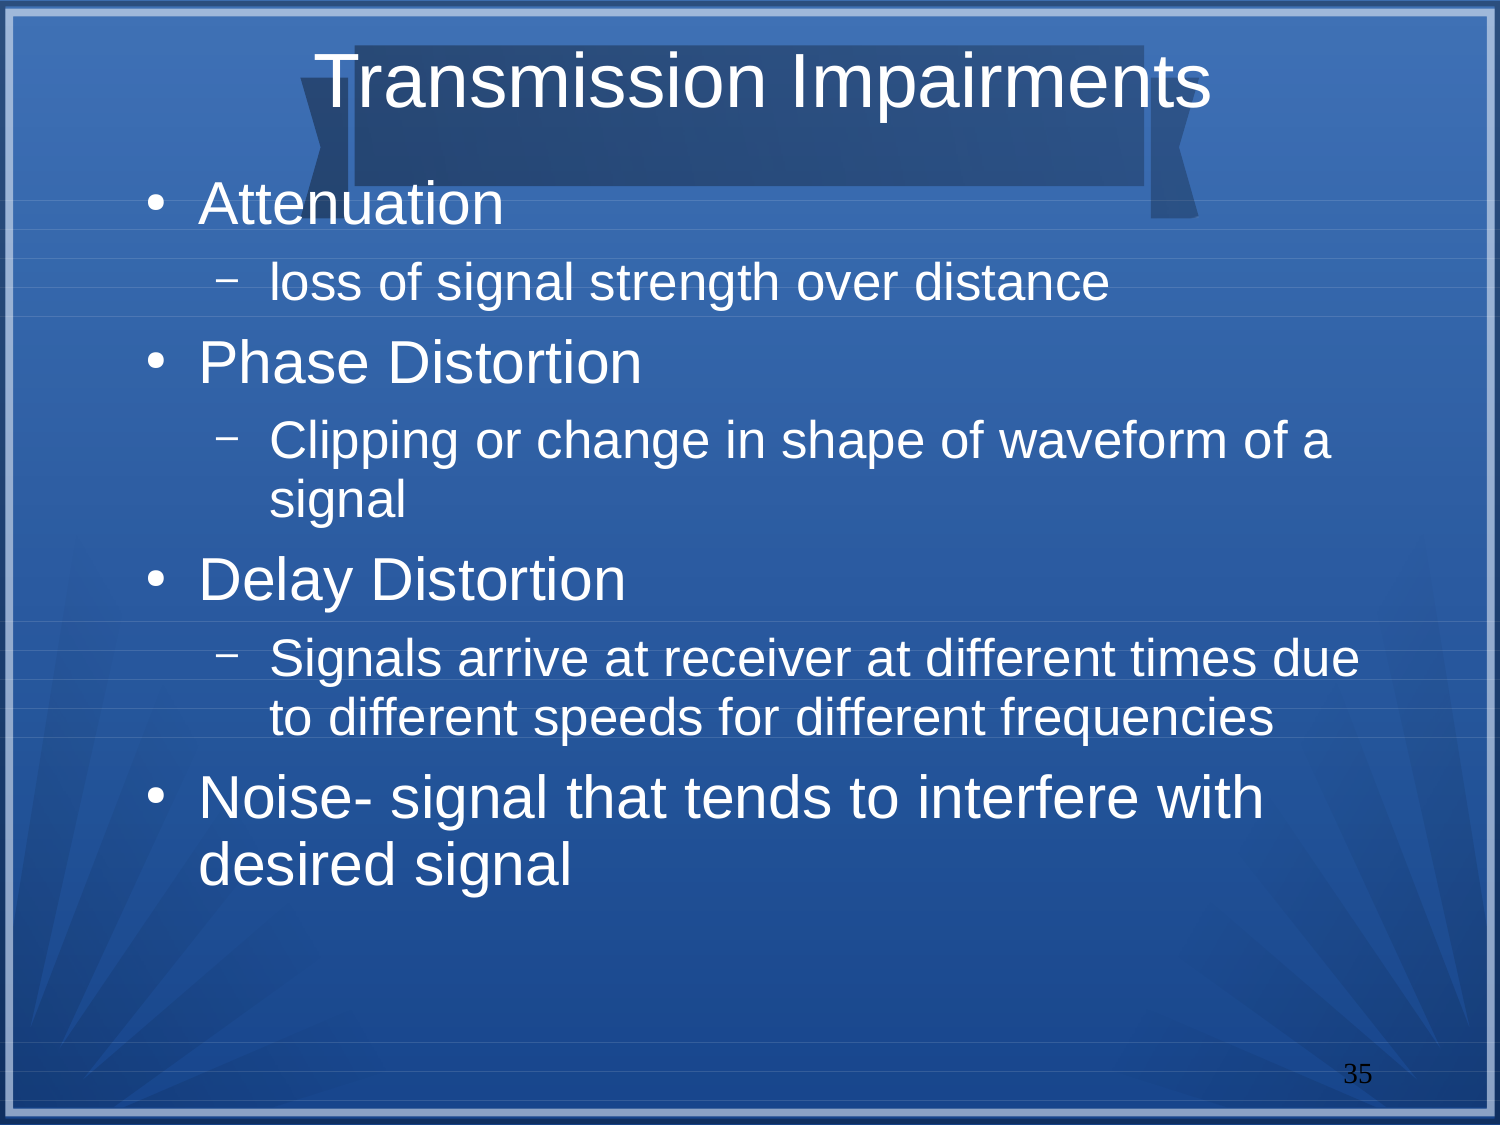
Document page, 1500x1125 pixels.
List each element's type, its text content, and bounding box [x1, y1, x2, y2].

text_box 47 [1074, 1050, 1388, 1125]
list Attenuation loss of signal strength over distance Phase Distortion Clipping or change in shape of waveform of a signal Delay Distortion Signals arrive at receiver at different times due to different speeds for different frequencies Noise- signal that tends to interfere with desired signal [112, 162, 1388, 1100]
title Transmission Impairments [112, 0, 1388, 162]
